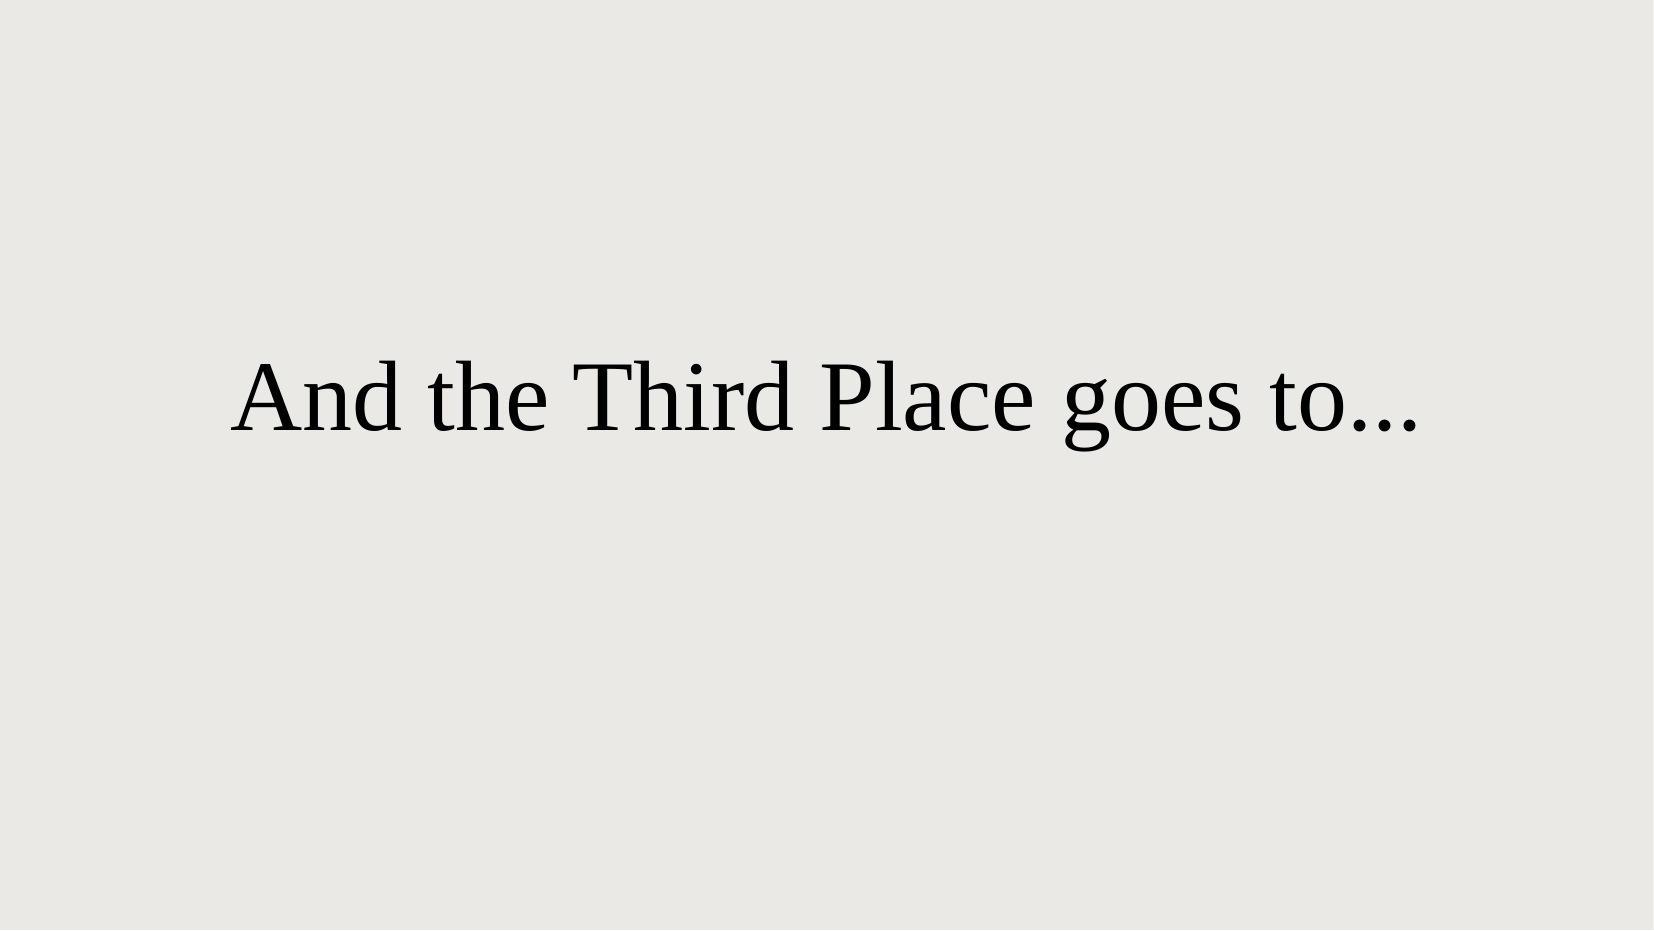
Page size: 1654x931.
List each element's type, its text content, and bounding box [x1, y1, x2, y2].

subtitle And the Third Place goes to... [82, 37, 1571, 757]
